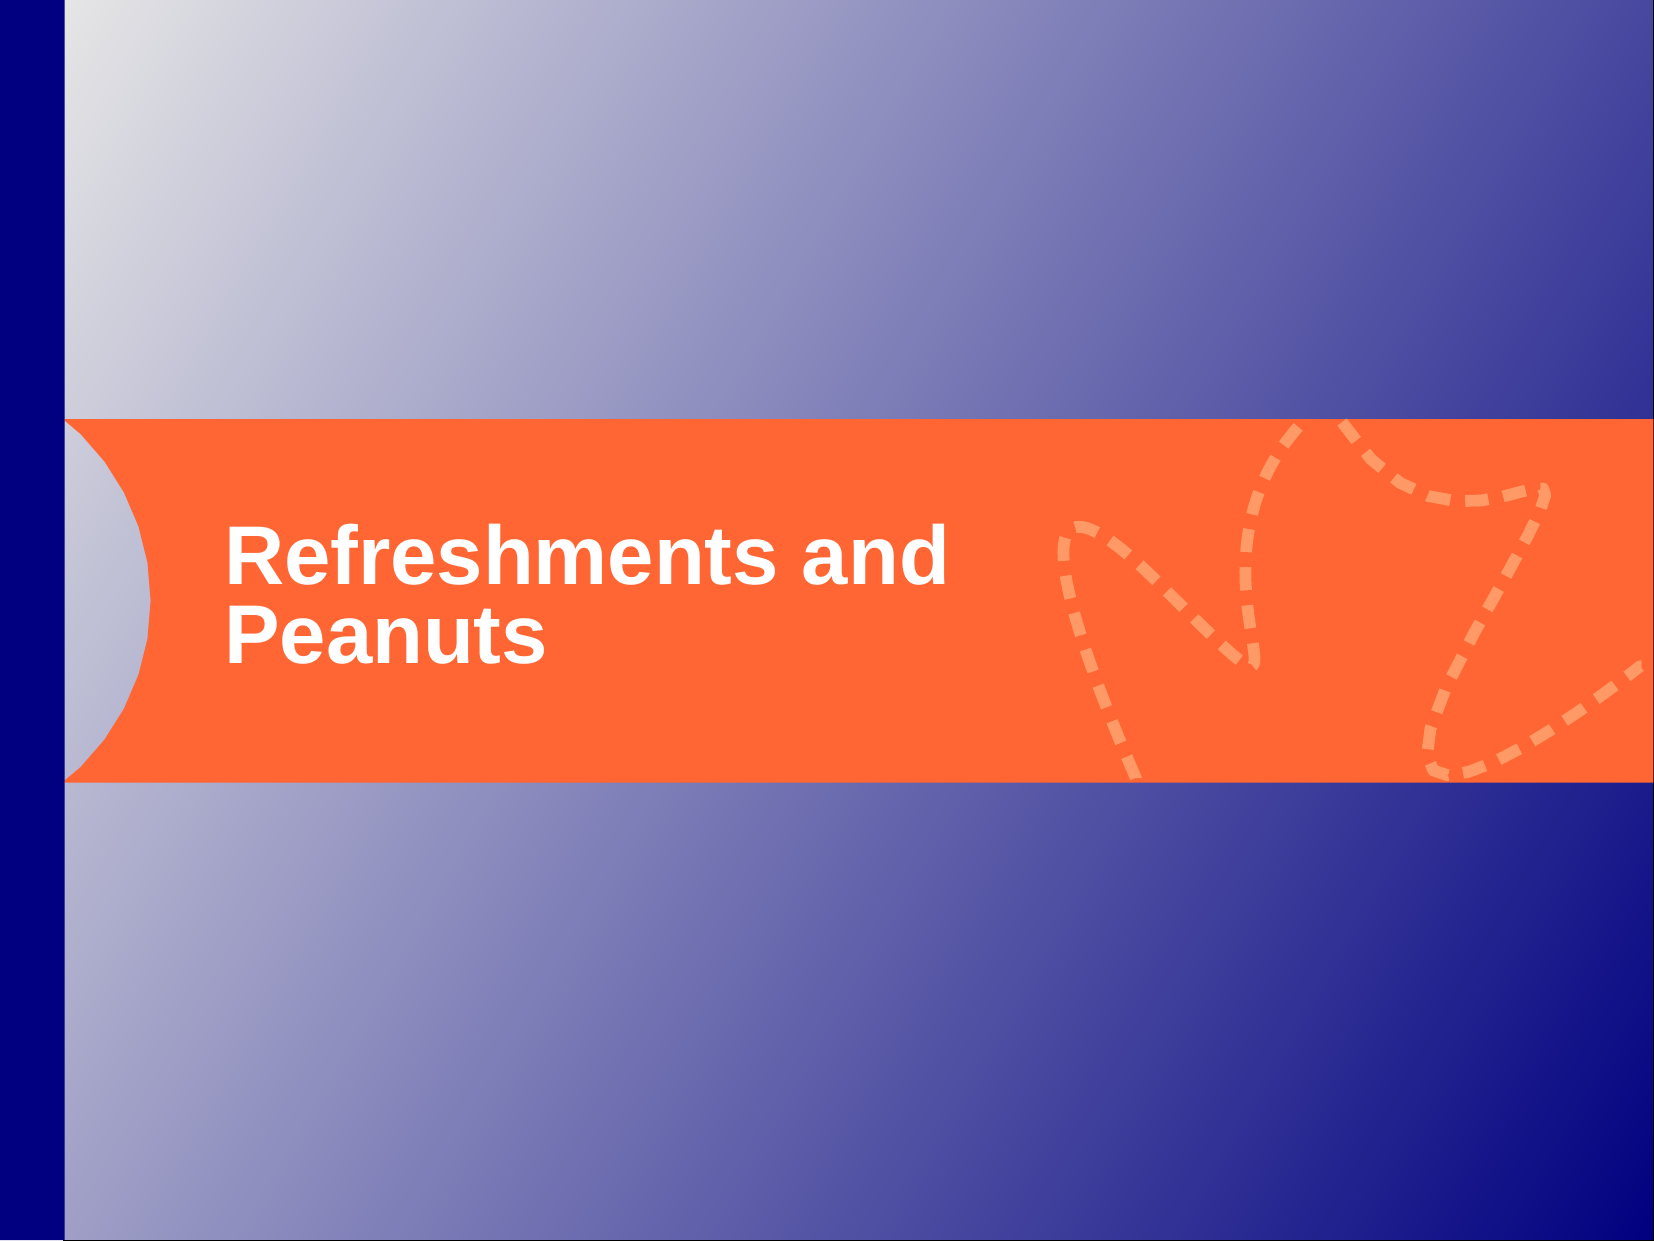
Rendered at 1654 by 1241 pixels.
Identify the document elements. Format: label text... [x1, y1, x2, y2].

title Refreshments and Peanuts [224, 497, 1093, 704]
